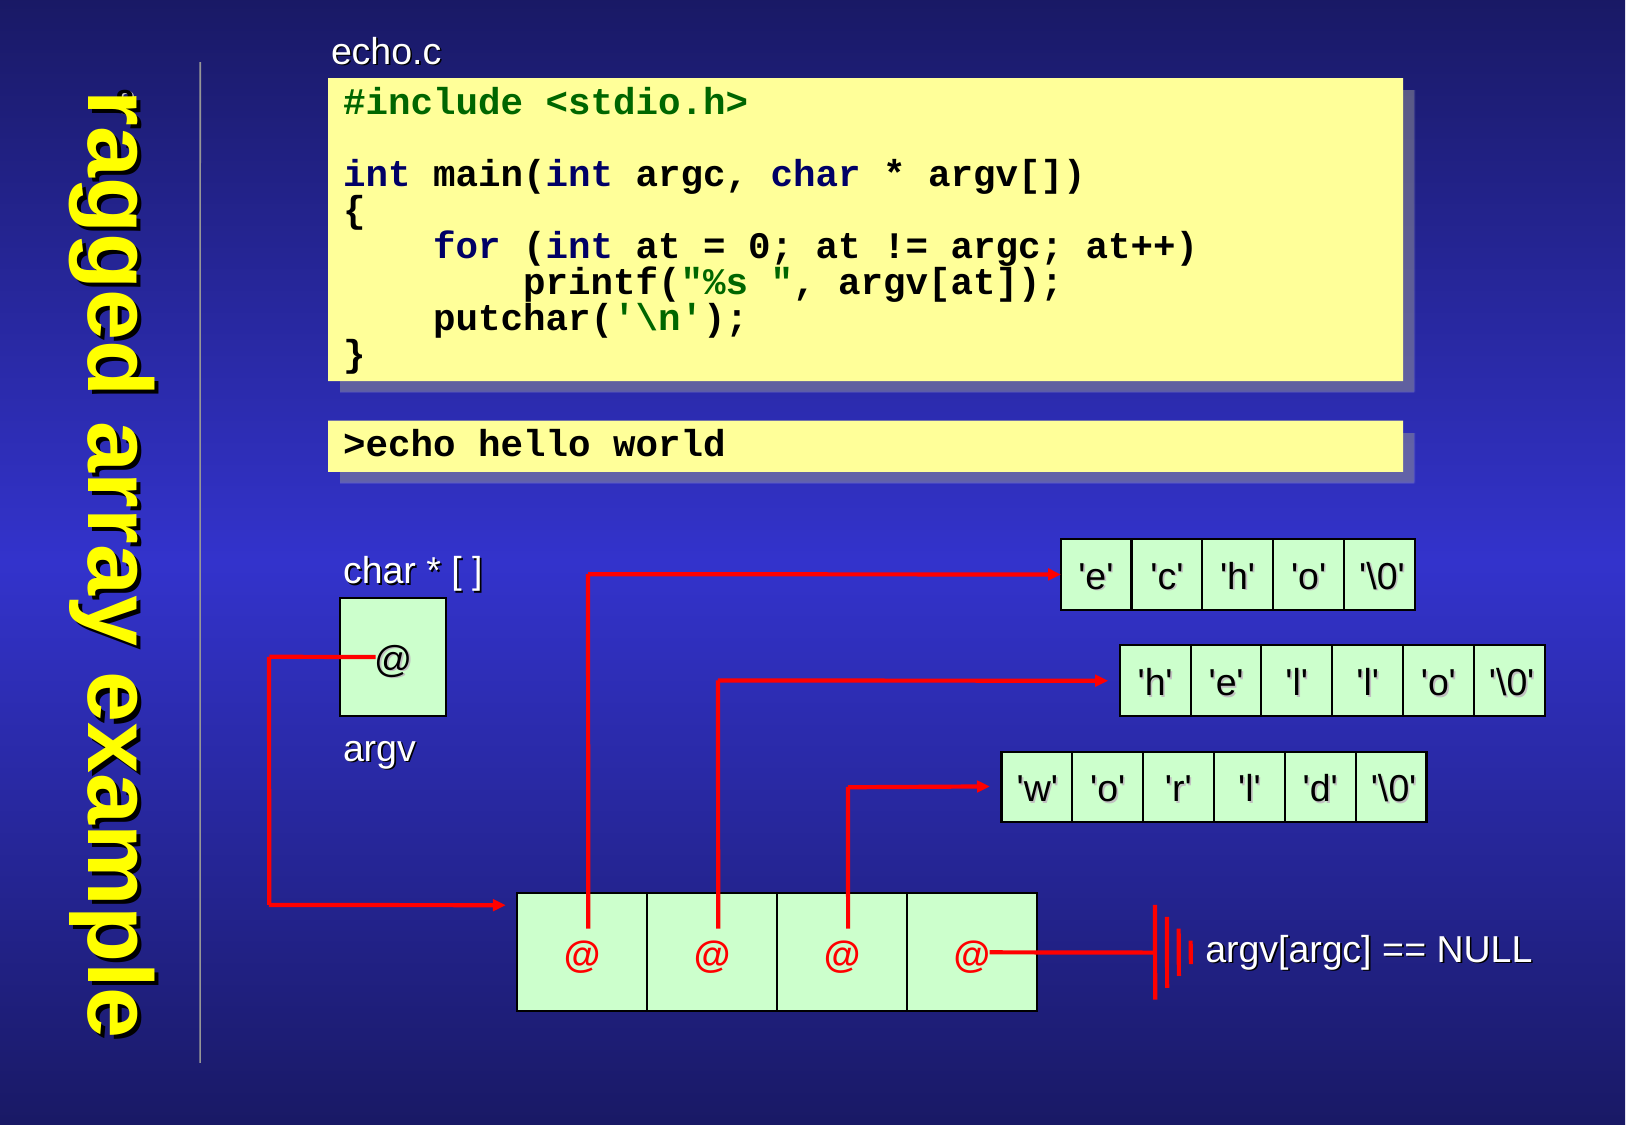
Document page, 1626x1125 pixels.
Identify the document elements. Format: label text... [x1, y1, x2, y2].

text_box 'r' [1143, 751, 1214, 823]
text_box @ [777, 893, 906, 1012]
text_box 'h' [1202, 538, 1273, 610]
text_box '\0' [1343, 538, 1415, 610]
text_box '\0' [1473, 645, 1545, 716]
text_box 'h' [1119, 645, 1191, 716]
text_box 'e' [1060, 538, 1131, 610]
text_box 'w' [1001, 751, 1073, 823]
text_box 'e' [1191, 645, 1261, 716]
text_box 'o' [1073, 751, 1143, 823]
text_box 'l' [1332, 645, 1403, 716]
text_box 'l' [1261, 645, 1332, 716]
text_box @ [517, 893, 647, 1012]
text_box 'l' [1214, 751, 1284, 823]
text_box argv [328, 715, 530, 777]
title ragged array example [50, 66, 188, 1063]
text_box char * [ ] [328, 538, 553, 600]
text_box #include <stdio.h> int main(int argc, char * argv[]) { for (int at = 0; at != argc; at++) printf("%s ", argv[at]); putchar('\n'); } [328, 78, 1404, 382]
text_box 'd' [1284, 751, 1355, 823]
text_box @ [647, 893, 777, 1012]
text_box 'c' [1131, 538, 1202, 610]
text_box echo.c [316, 18, 541, 80]
text_box argv[argc] == NULL [1190, 916, 1626, 978]
text_box @ [340, 600, 447, 715]
text_box '\0' [1355, 751, 1427, 823]
text_box >echo hello world [328, 420, 1404, 472]
text_box 'o' [1273, 538, 1343, 610]
text_box @ [906, 893, 1037, 1012]
text_box 'o' [1403, 645, 1473, 716]
